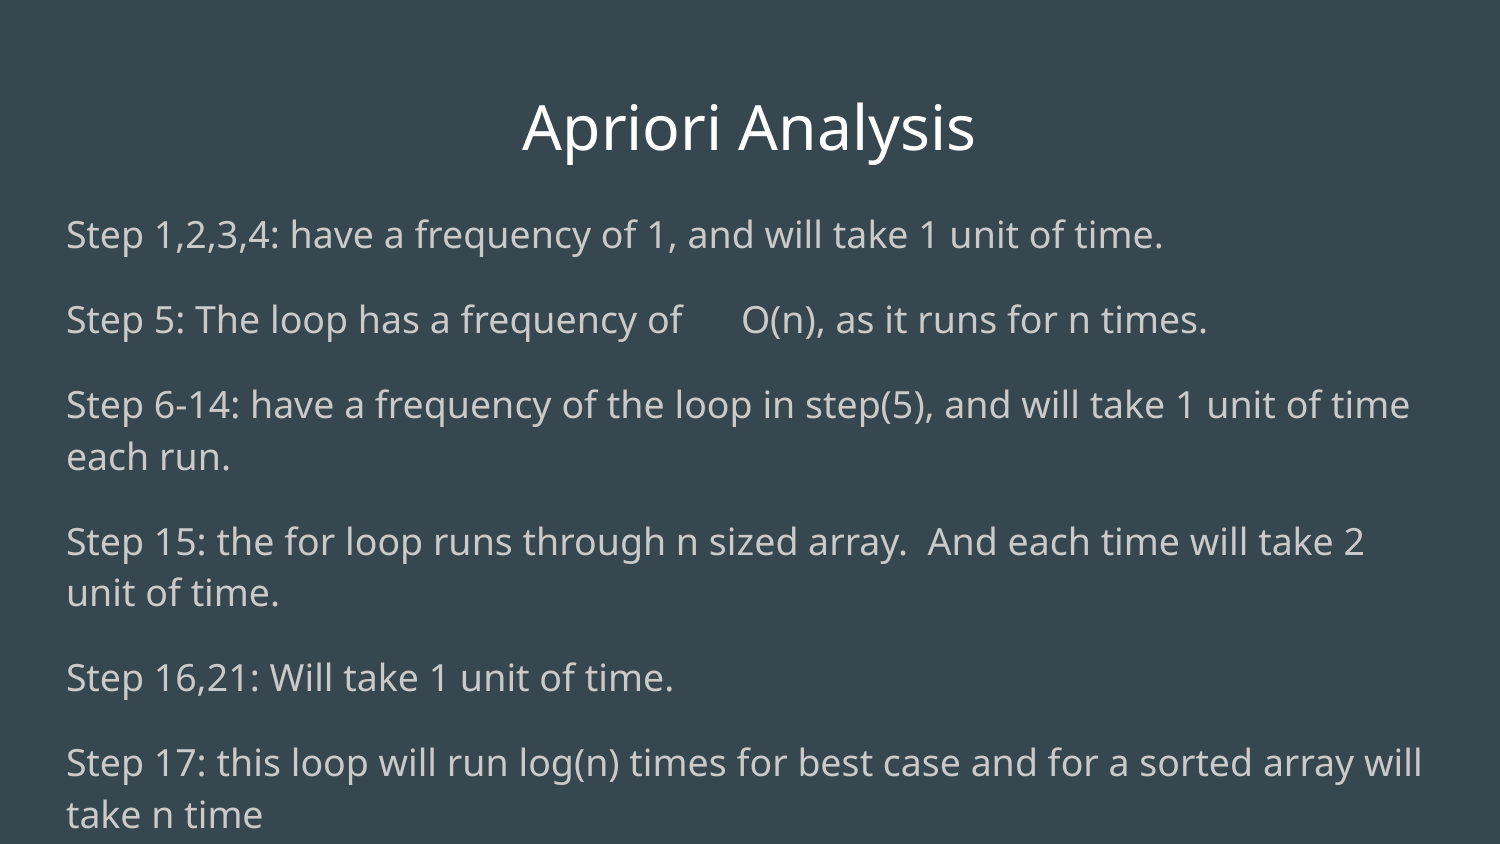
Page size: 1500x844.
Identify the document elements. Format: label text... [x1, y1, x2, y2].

title Apriori Analysis [51, 72, 1449, 167]
list Step 1,2,3,4: have a frequency of 1, and will take 1 unit of time. Step 5: The loop has a frequency of O(n), as it runs for n times. Step 6-14: have a frequency of the loop in step(5), and will take 1 unit of time each run. Step 15: the for loop runs through n sized array. And each time will take 2 unit of time. Step 16,21: Will take 1 unit of time. Step 17: this loop will run log(n) times for best case and for a sorted array will take n time Step 18-20: Single stepped process. [51, 189, 1449, 812]
